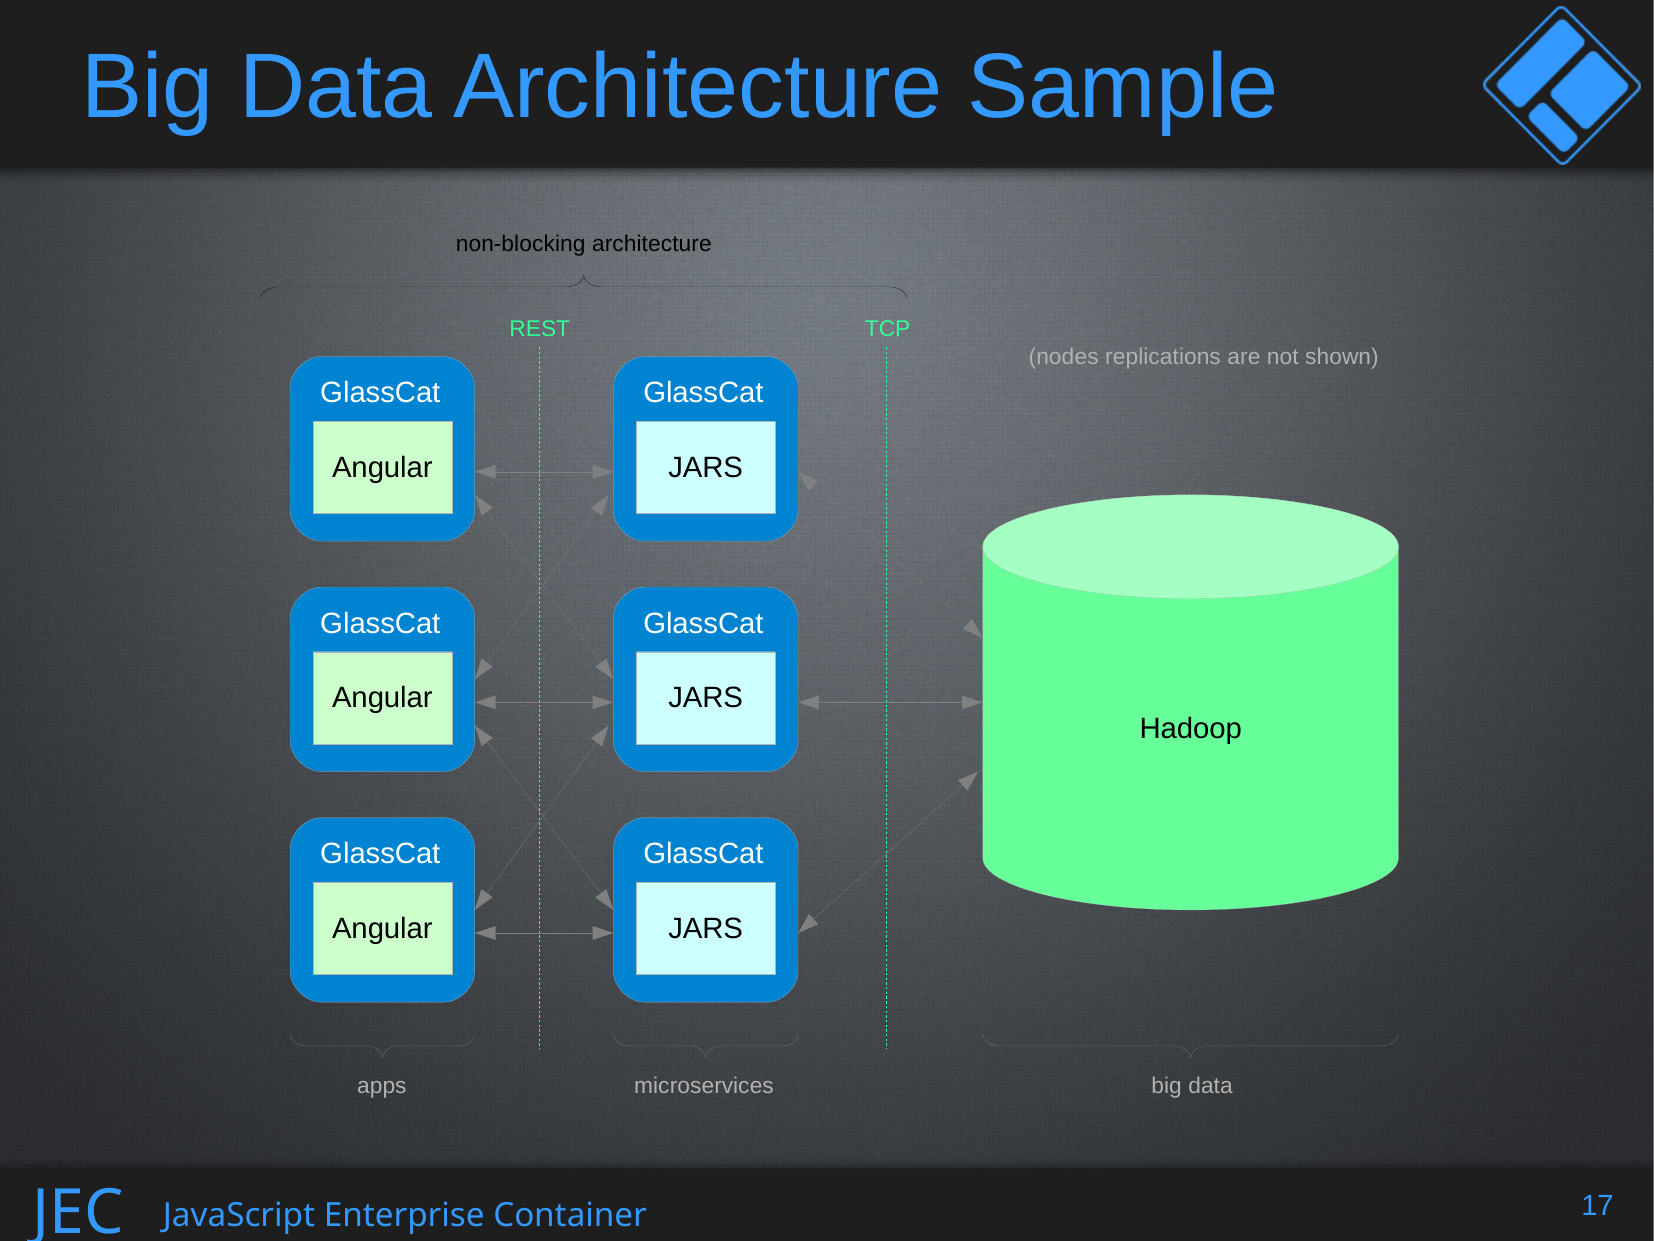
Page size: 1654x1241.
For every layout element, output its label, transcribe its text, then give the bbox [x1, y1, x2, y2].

text_box JEC [17, 1159, 149, 1241]
picture [0, 0, 1654, 1241]
text_box 17 [742, 1181, 1629, 1229]
title Big Data Architecture Sample [81, 23, 1440, 147]
text_box JavaScript Enterprise Container [148, 1183, 651, 1241]
